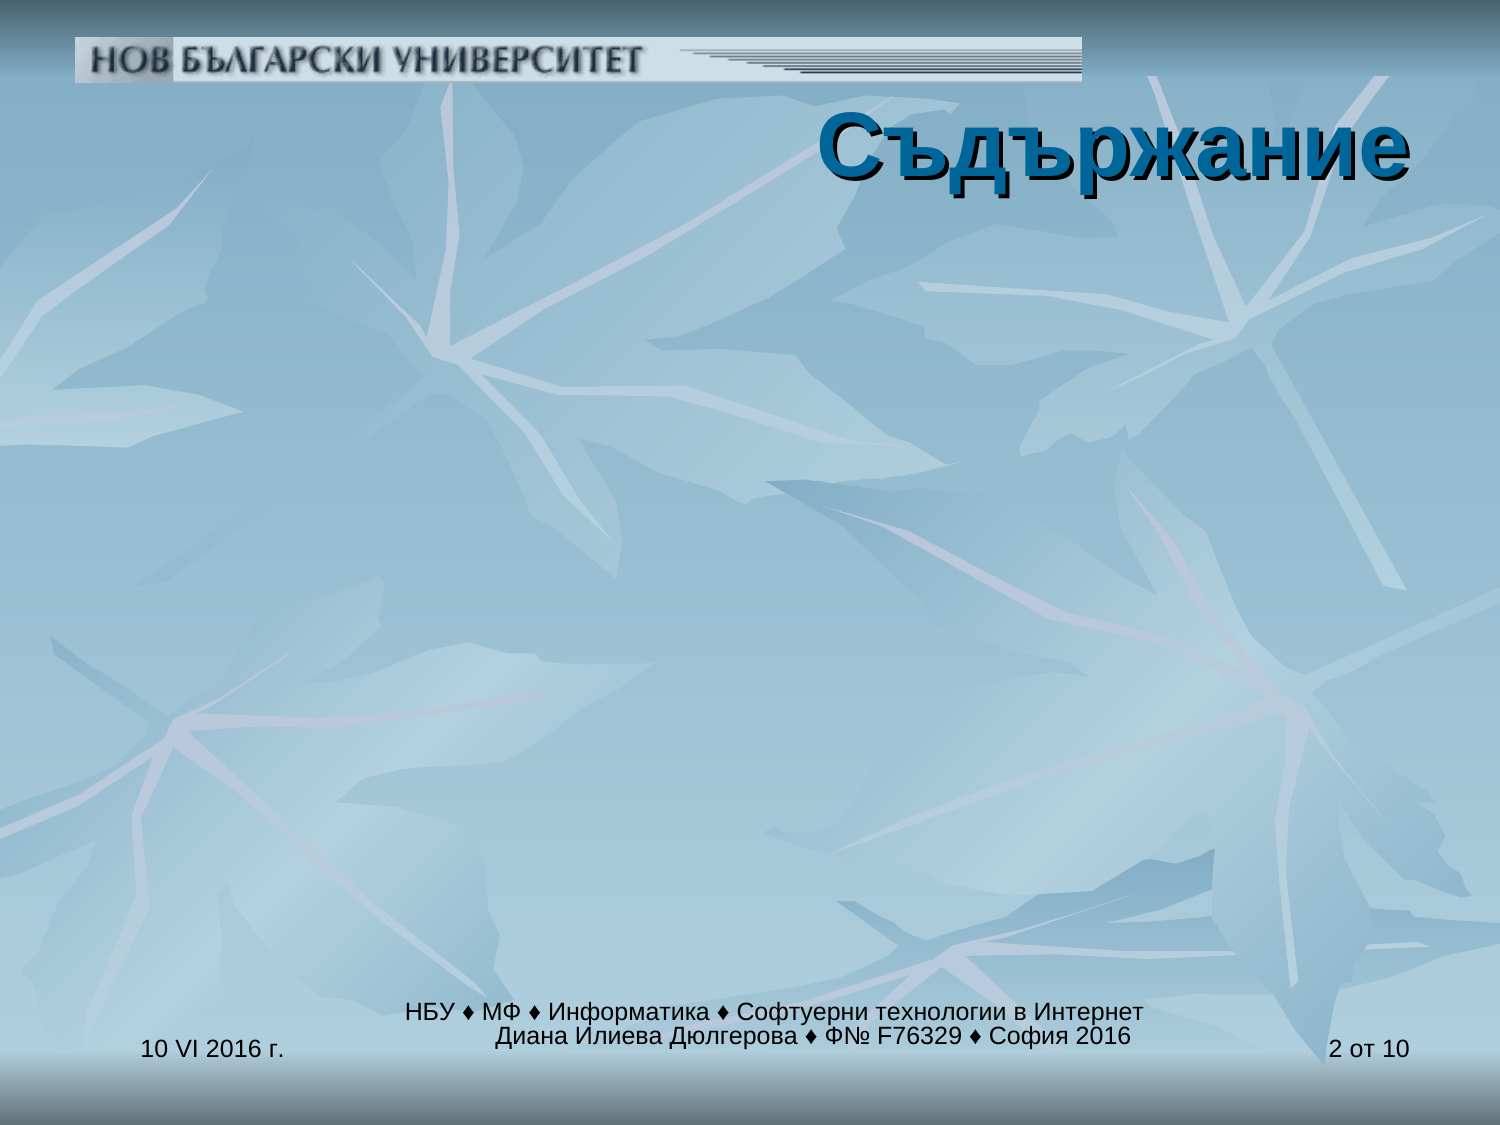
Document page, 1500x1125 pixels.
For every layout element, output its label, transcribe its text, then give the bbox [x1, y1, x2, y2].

title Съдържание [75, 45, 1426, 234]
picture [75, 37, 1082, 45]
